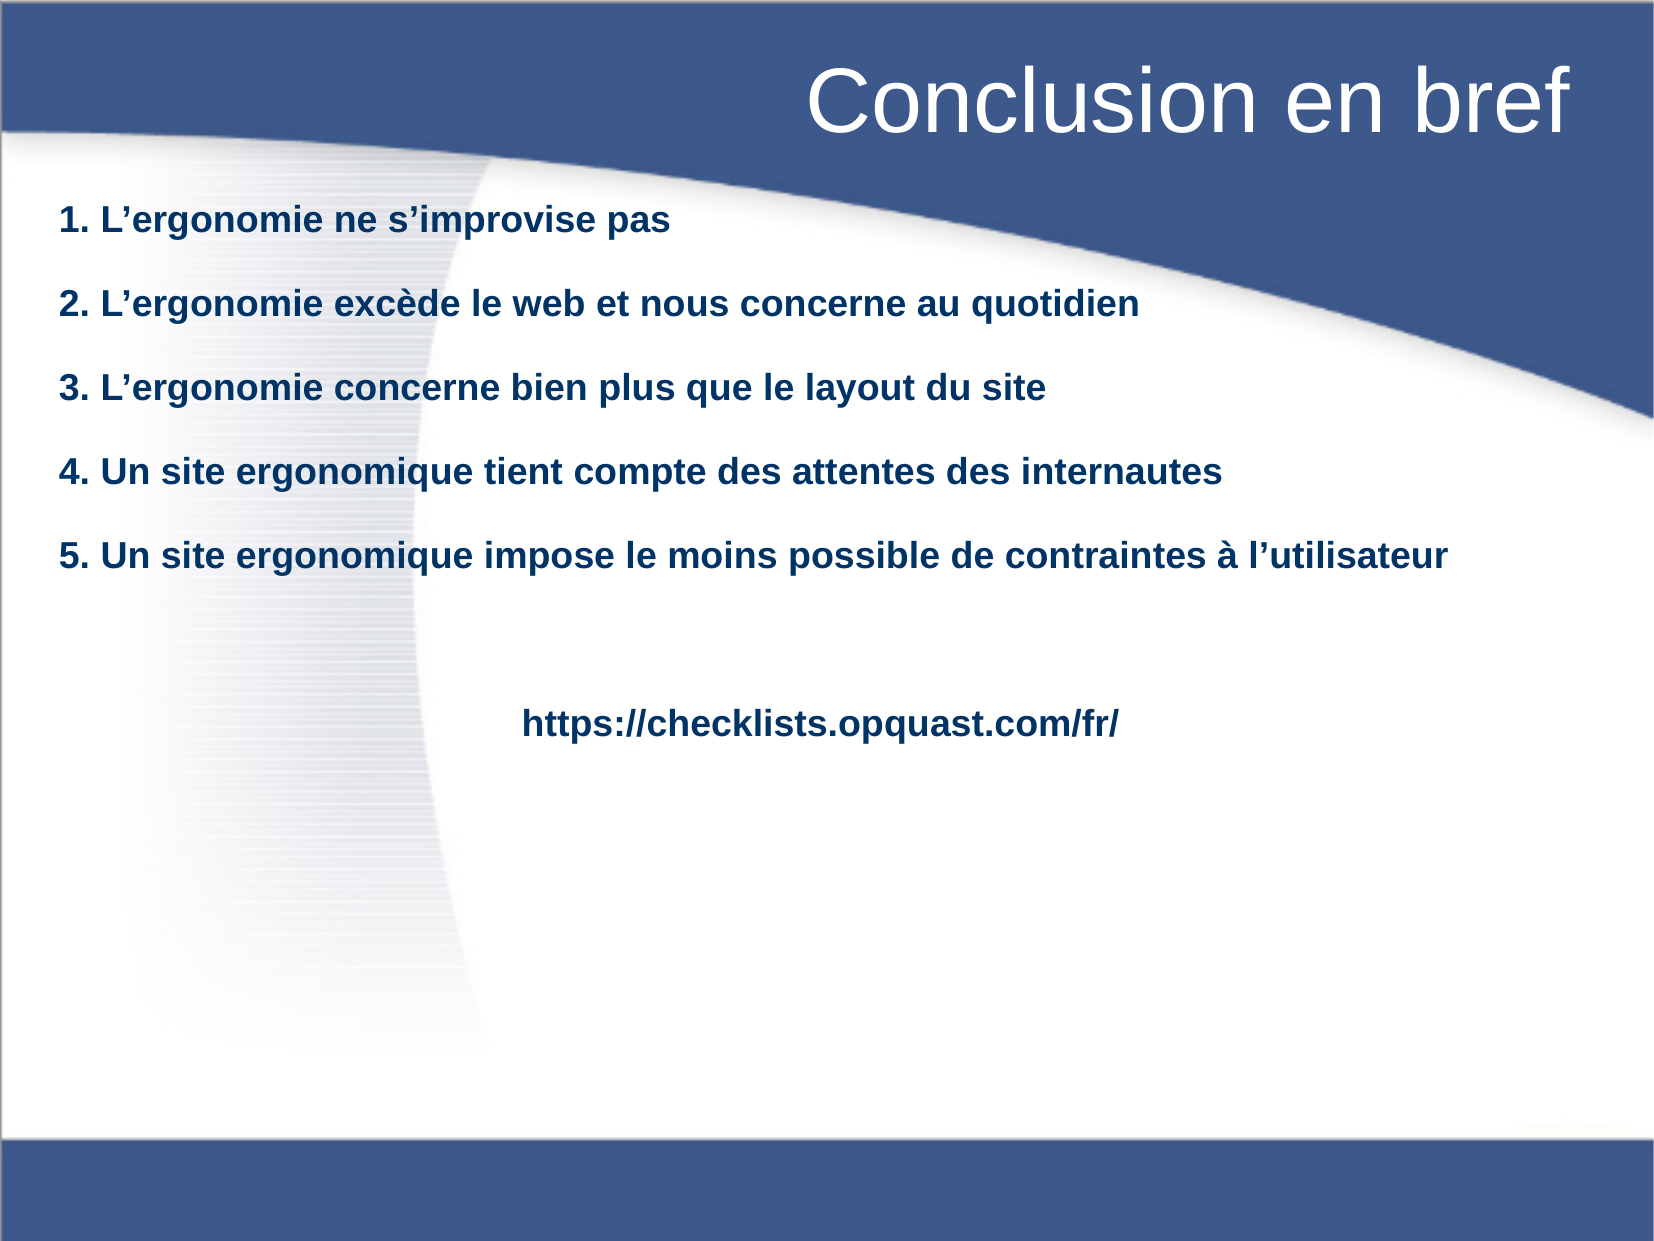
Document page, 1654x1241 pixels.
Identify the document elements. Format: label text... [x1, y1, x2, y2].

text_box 1. L’ergonomie ne s’improvise pas 2. L’ergonomie excède le web et nous concerne au quotidien 3. L’ergonomie concerne bien plus que le layout du site 4. Un site ergonomique tient compte des attentes des internautes 5. Un site ergonomique impose le moins possible de contraintes à l’utilisateur https://checklists.opquast.com/fr/ [59, 198, 1583, 1146]
picture [0, 0, 1654, 1241]
title Conclusion en bref [82, 49, 1571, 198]
